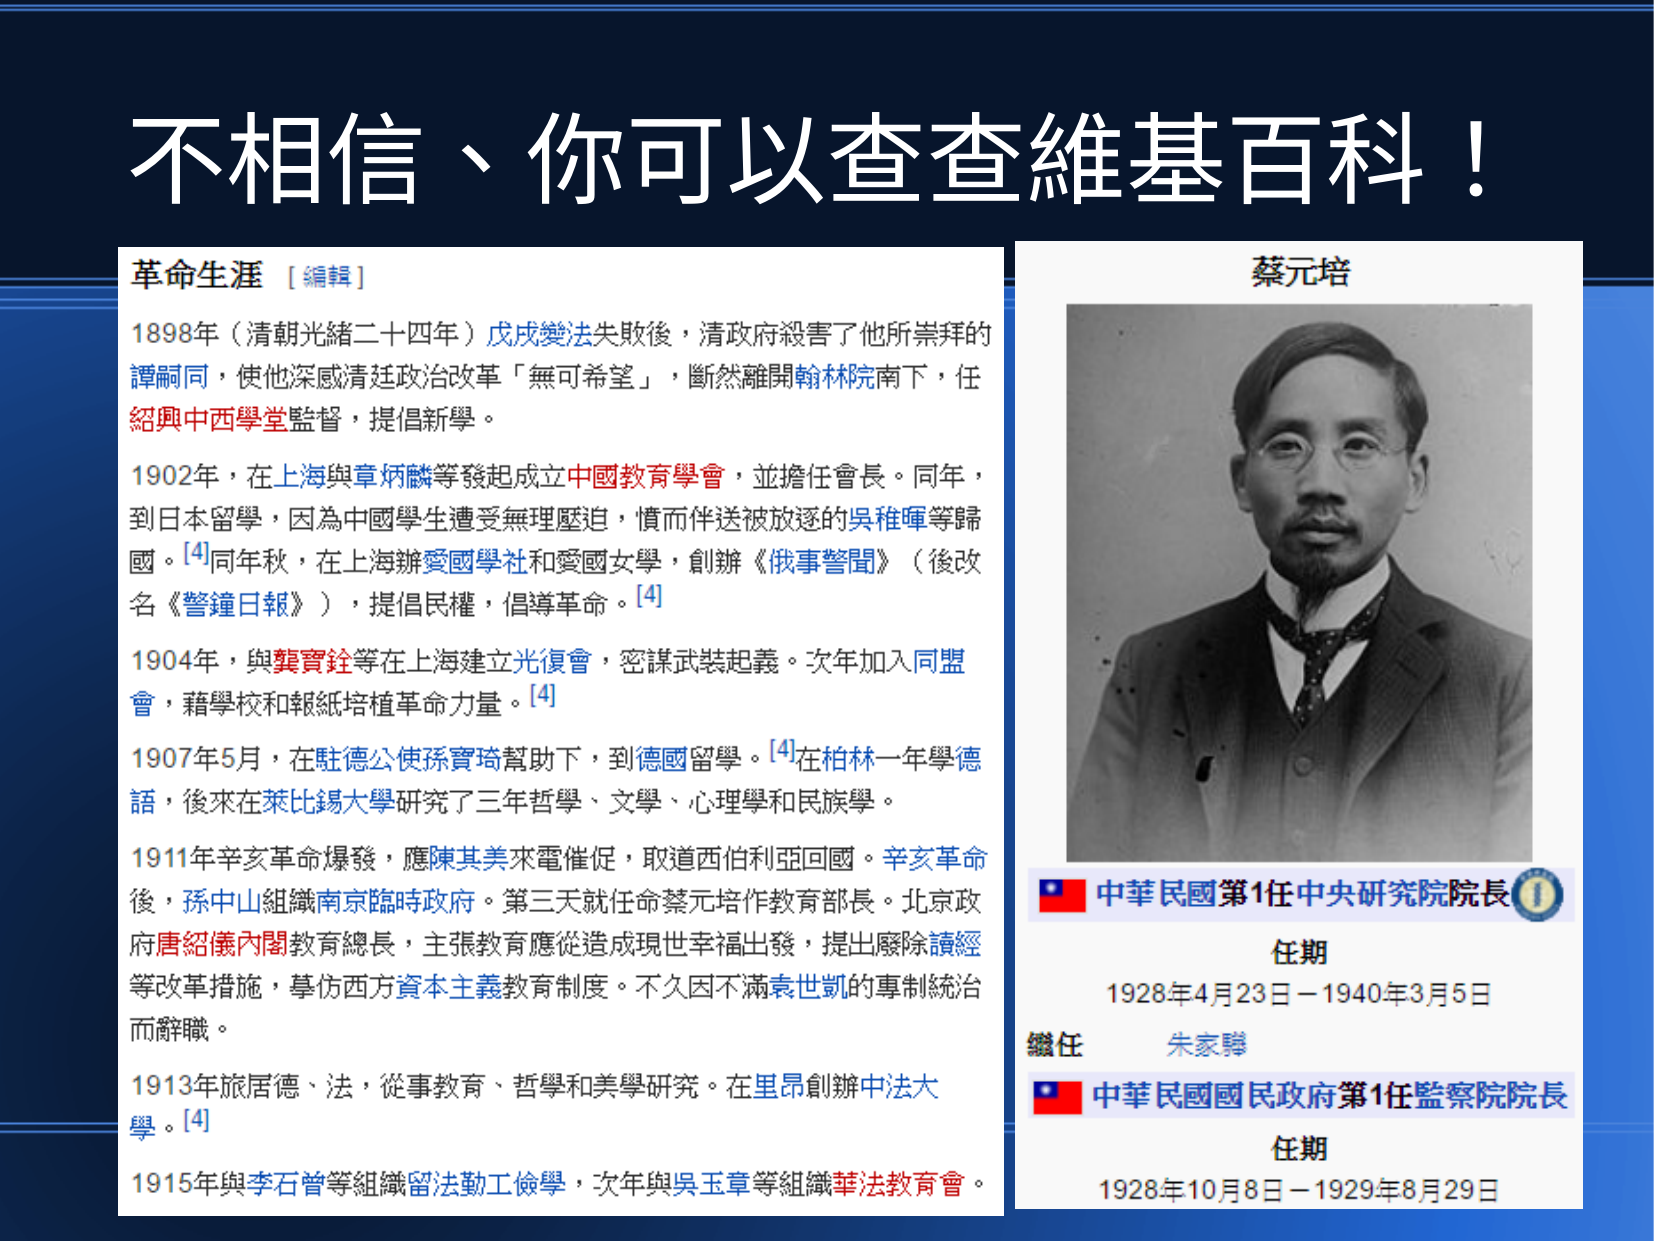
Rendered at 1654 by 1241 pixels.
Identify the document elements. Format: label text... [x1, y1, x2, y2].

picture [0, 0, 1654, 1241]
title 不相信、你可以查查維基百科！ [82, 49, 1571, 257]
